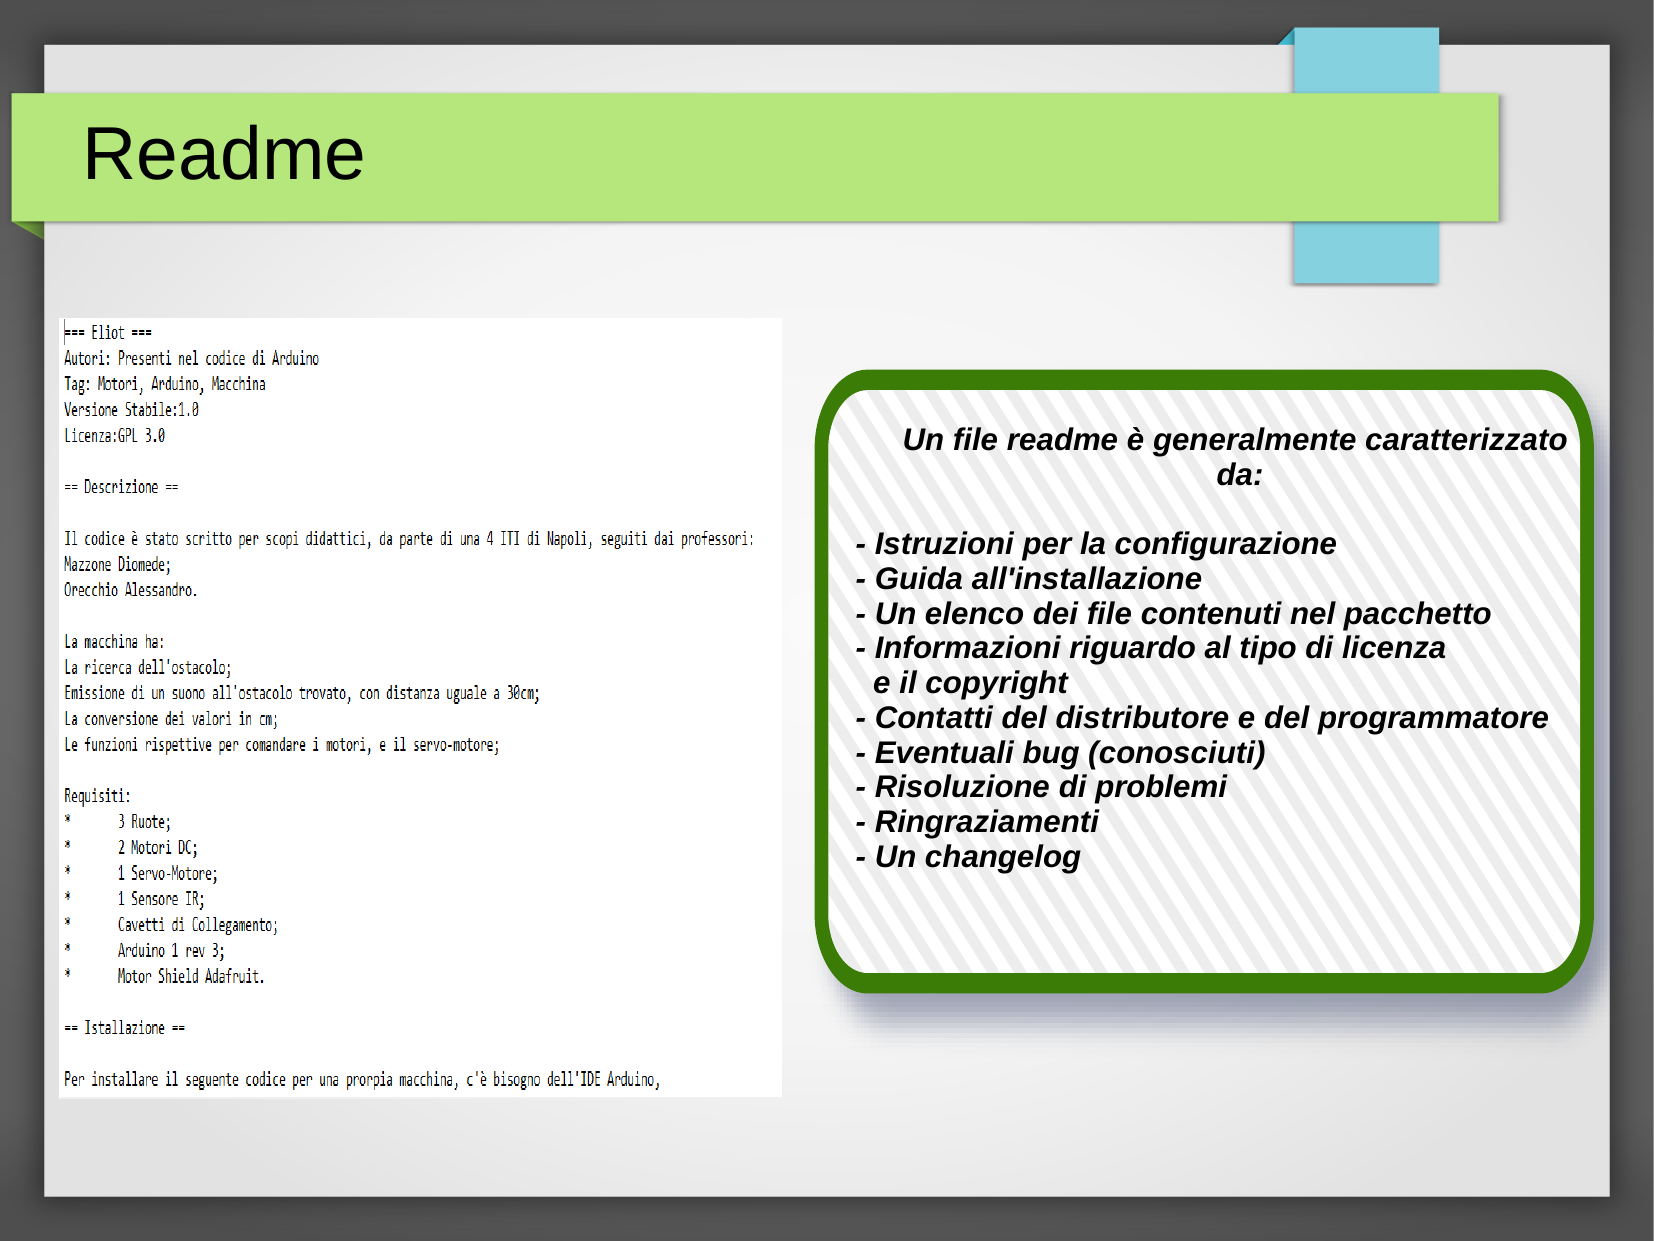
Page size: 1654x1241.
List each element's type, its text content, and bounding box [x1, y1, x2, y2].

title Readme [82, 94, 1264, 213]
picture [0, 0, 1654, 1241]
